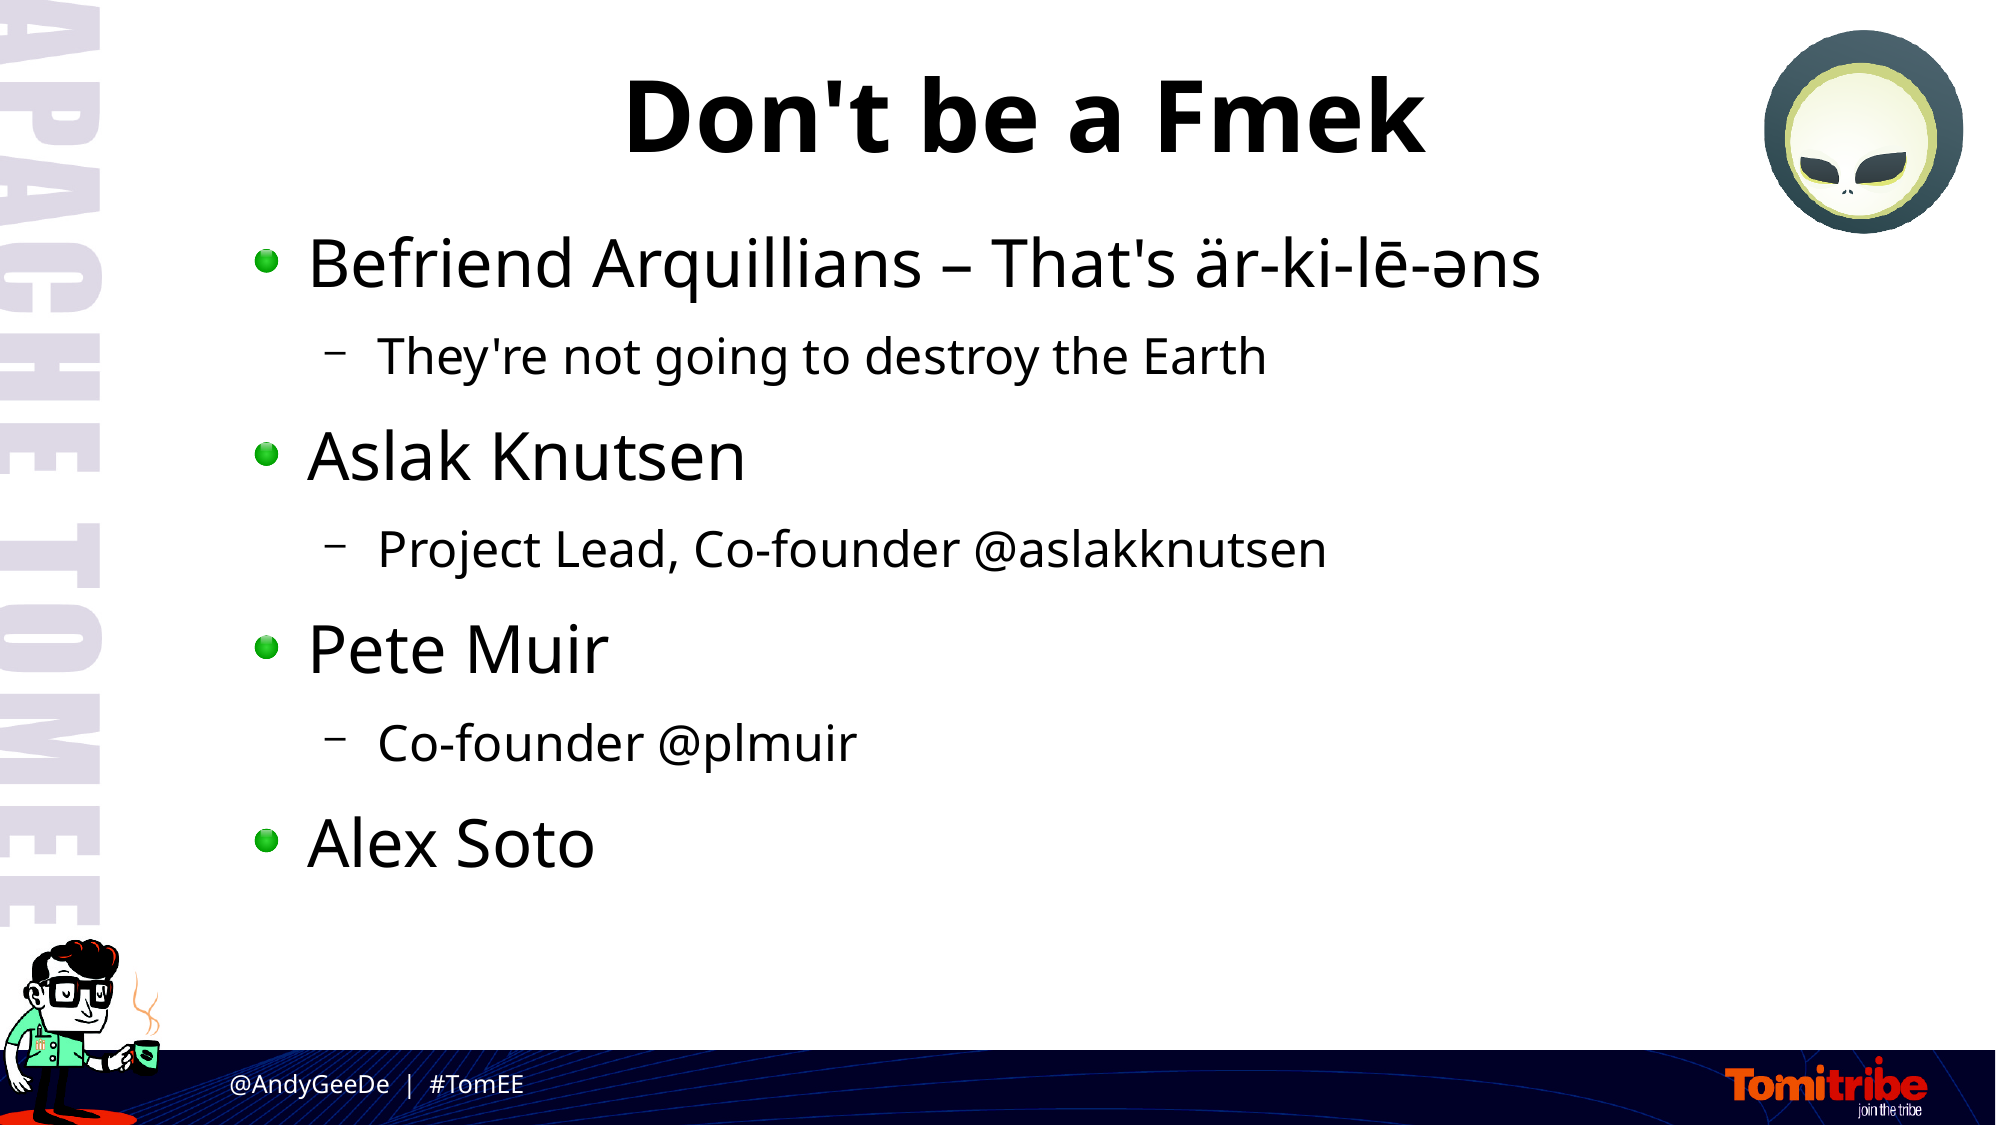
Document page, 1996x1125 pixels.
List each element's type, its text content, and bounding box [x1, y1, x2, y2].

text_box @AndyGeeDe | #TomEE [214, 1060, 879, 1106]
title Don't be a Fmek [153, 45, 1742, 189]
picture [0, 0, 1996, 1125]
list Befriend Arquillians – That's är-ki-lē-əns They're not going to destroy the Earth Aslak Knutsen Project Lead, Co-founder @aslakknutsen Pete Muir Co-founder @plmuir Alex Soto [236, 220, 1855, 954]
